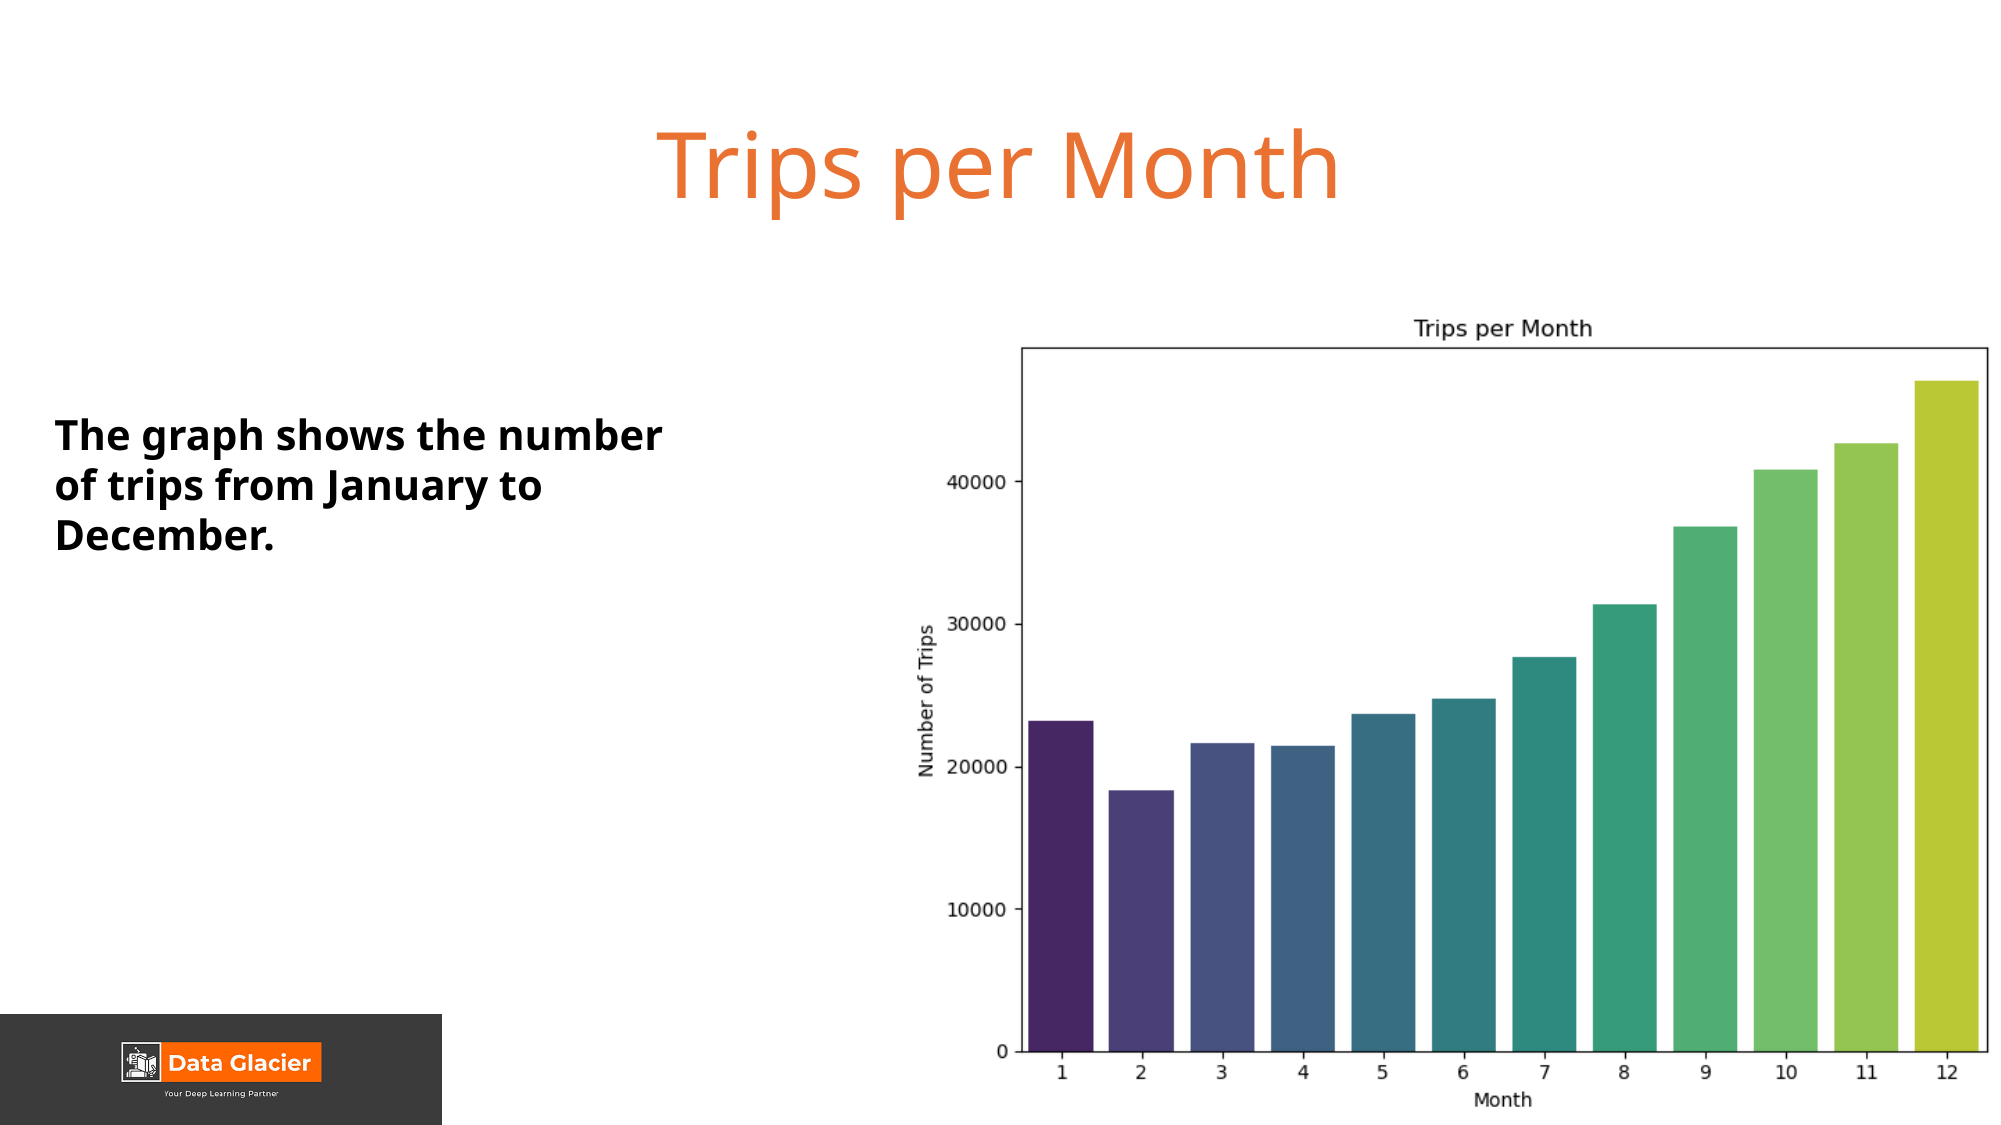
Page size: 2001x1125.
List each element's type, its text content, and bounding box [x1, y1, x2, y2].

text_box The graph shows the number of trips from January to December. [39, 401, 713, 563]
picture [905, 306, 2000, 1125]
title Trips per Month [137, 59, 1863, 278]
picture [0, 1014, 442, 1125]
